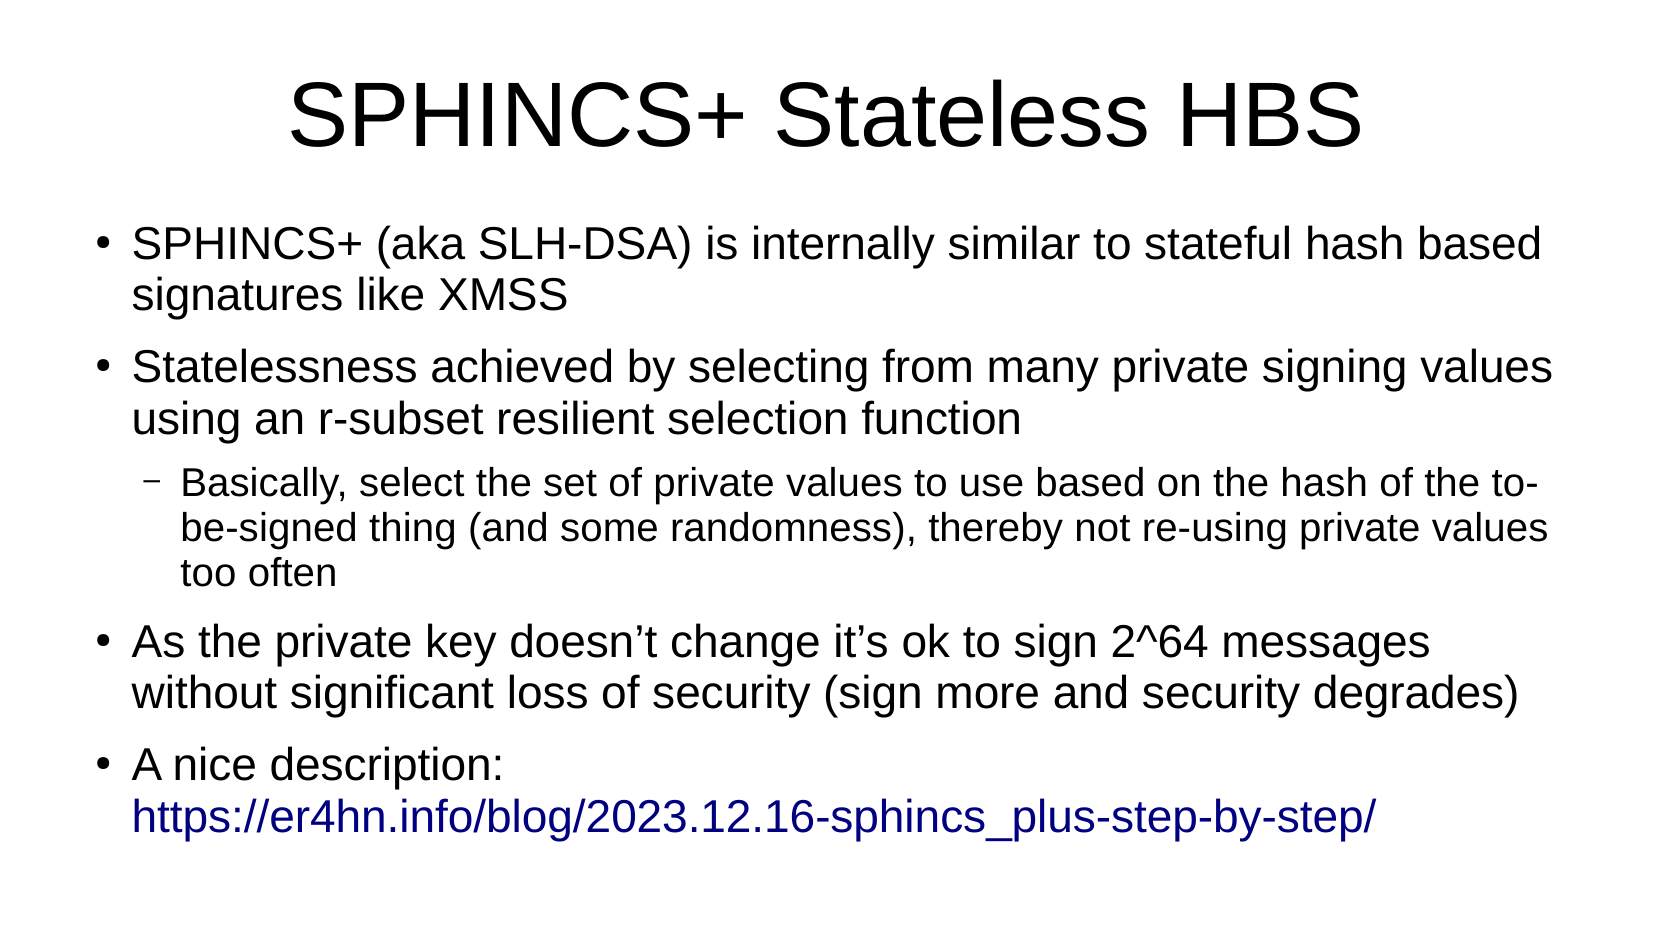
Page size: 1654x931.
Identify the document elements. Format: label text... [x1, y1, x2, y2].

title SPHINCS+ Stateless HBS [82, 37, 1571, 193]
list SPHINCS+ (aka SLH-DSA) is internally similar to stateful hash based signatures like XMSS Statelessness achieved by selecting from many private signing values using an r-subset resilient selection function Basically, select the set of private values to use based on the hash of the to-be-signed thing (and some randomness), thereby not re-using private values too often As the private key doesn’t change it’s ok to sign 2^64 messages without significant loss of security (sign more and security degrades) A nice description: https://er4hn.info/blog/2023.12.16-sphincs_plus-step-by-step/ [82, 217, 1571, 858]
